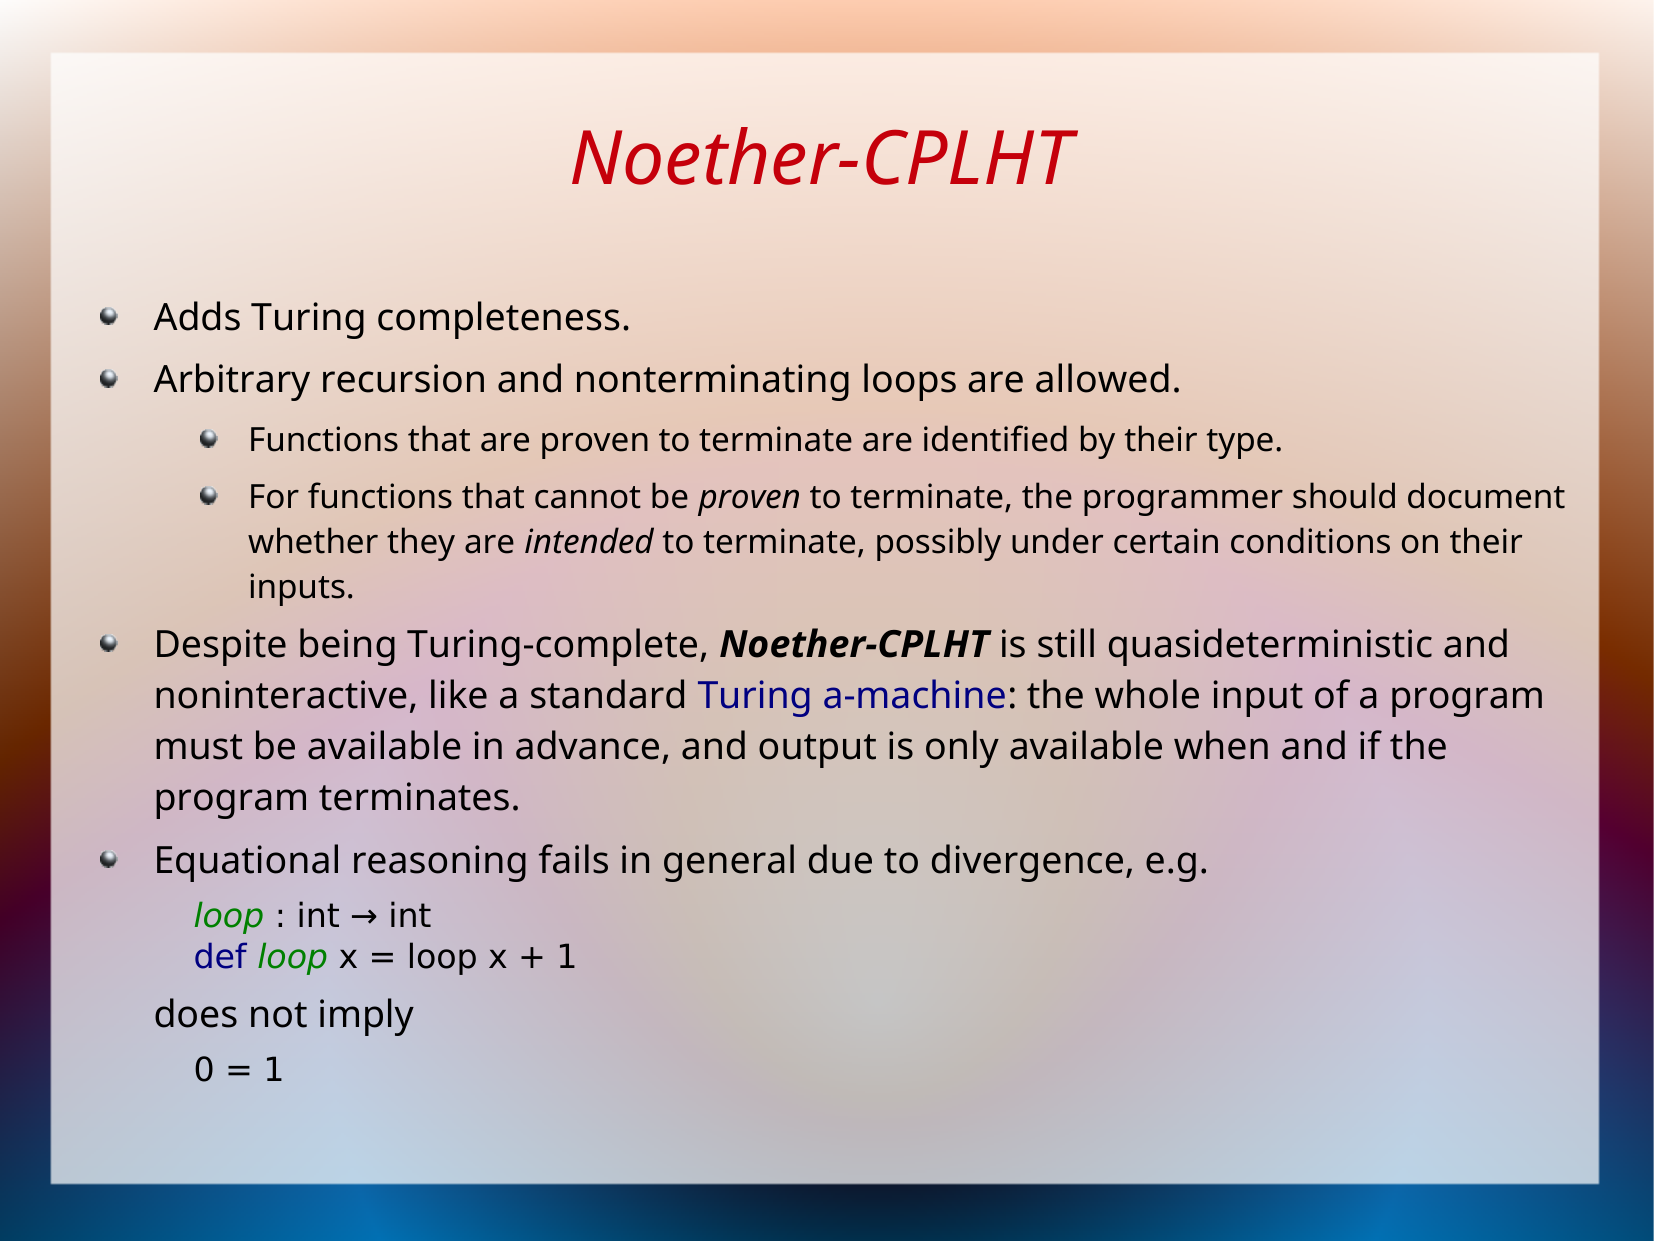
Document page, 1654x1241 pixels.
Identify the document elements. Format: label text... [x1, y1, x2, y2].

picture [0, 0, 1654, 1241]
title Noether-CPLHT [76, 59, 1565, 252]
list Adds Turing completeness. Arbitrary recursion and nonterminating loops are allowed. Functions that are proven to terminate are identified by their type. For functions that cannot be proven to terminate, the programmer should document whether they are intended to terminate, possibly under certain conditions on their inputs. Despite being Turing-complete, Noether-CPLHT is still quasideterministic and noninteractive, like a standard Turing a-machine: the whole input of a program must be available in advance, and output is only available when and if the program terminates. Equational reasoning fails in general due to divergence, e.g. loop : int → int def loop x = loop x + 1 does not imply 0 = 1 [82, 290, 1571, 1094]
